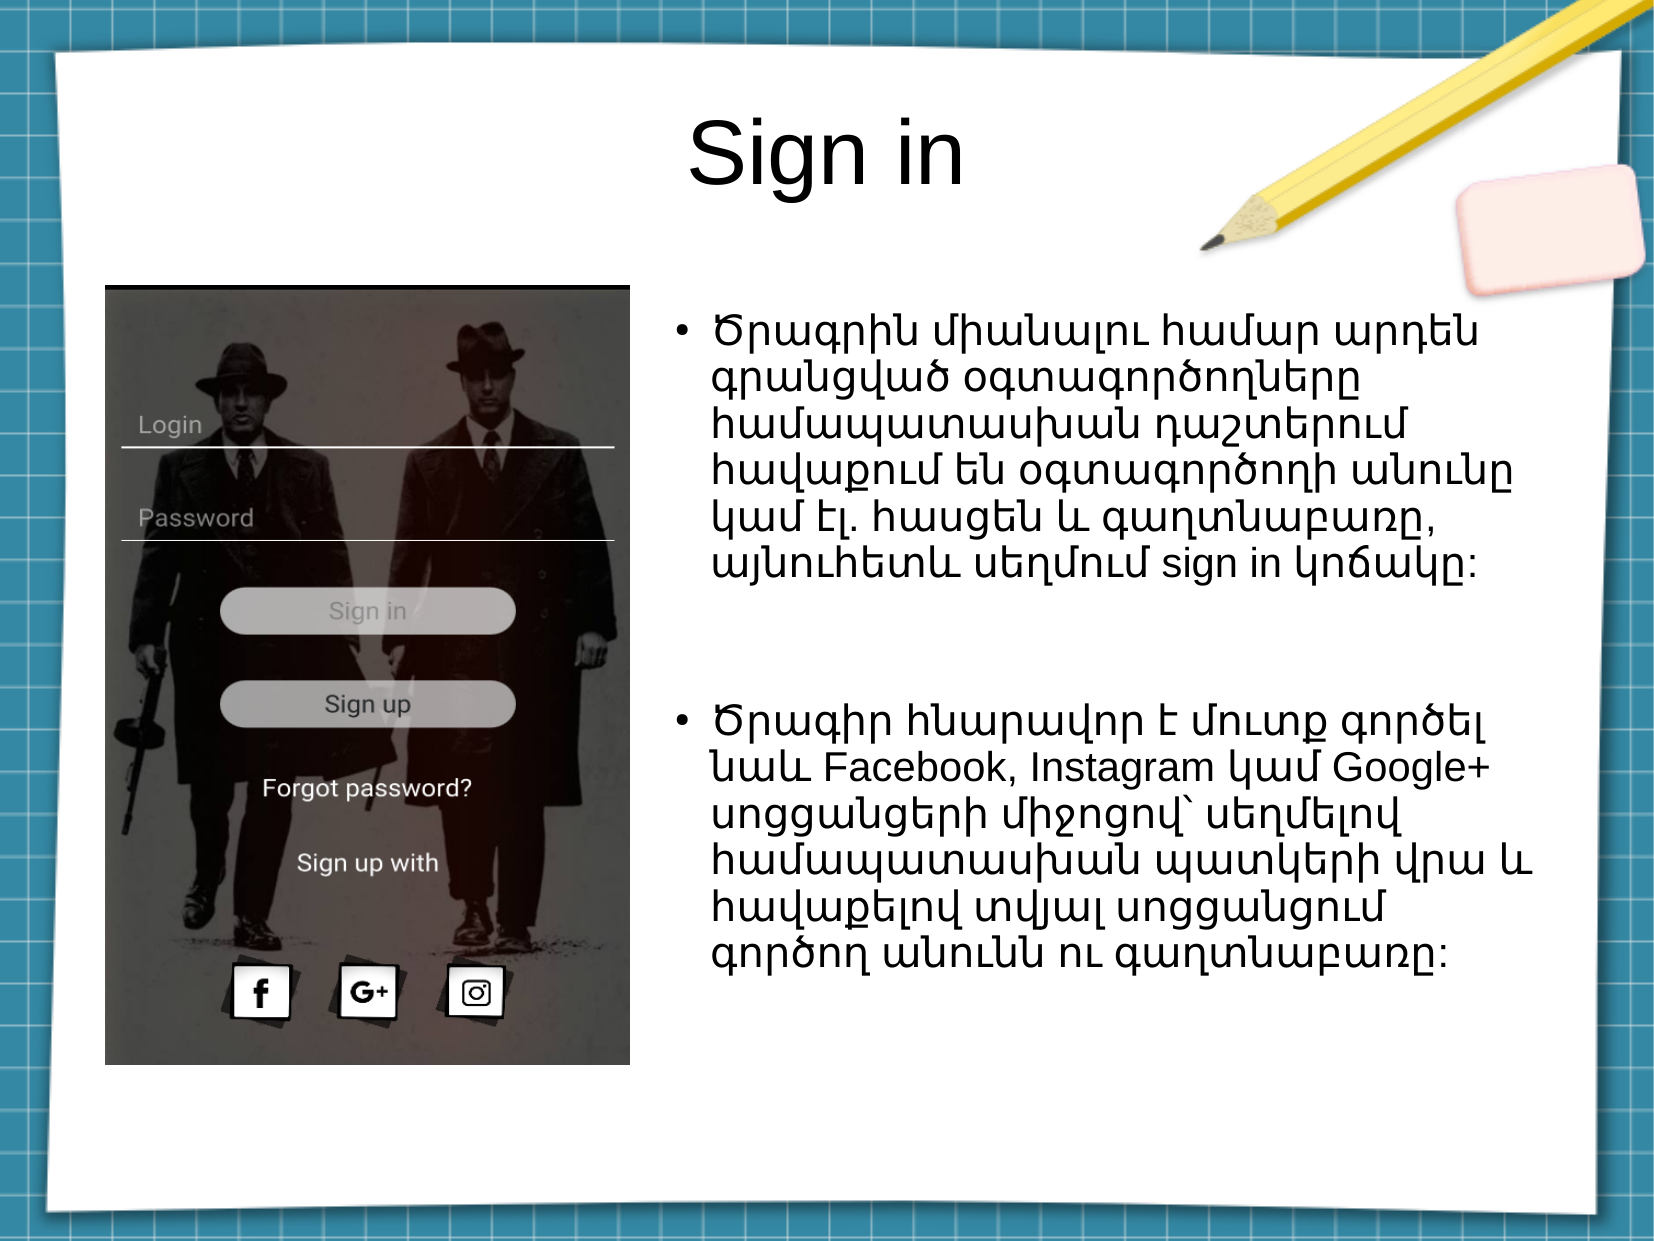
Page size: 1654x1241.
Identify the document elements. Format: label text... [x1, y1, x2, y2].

text_box Ծրագրին միանալու համար արդեն գրանցված օգտագործողները համապատասխան դաշտերում հավաքում են օգտագործողի անունը կամ էլ. հասցեն և գաղտնաբառը, այնուհետև սեղմում sign in կոճակը: Ծրագիր հնարավոր է մուտք գործել նաև Facebook, Instagram կամ Google+ սոցցանցերի միջոցով՝ սեղմելով համապատասխան պատկերի վրա և հավաքելով տվյալ սոցցանցում գործող անունն ու գաղտնաբառը: [660, 300, 1561, 1076]
title Sign in [82, 49, 1571, 257]
picture [0, 0, 1654, 1241]
